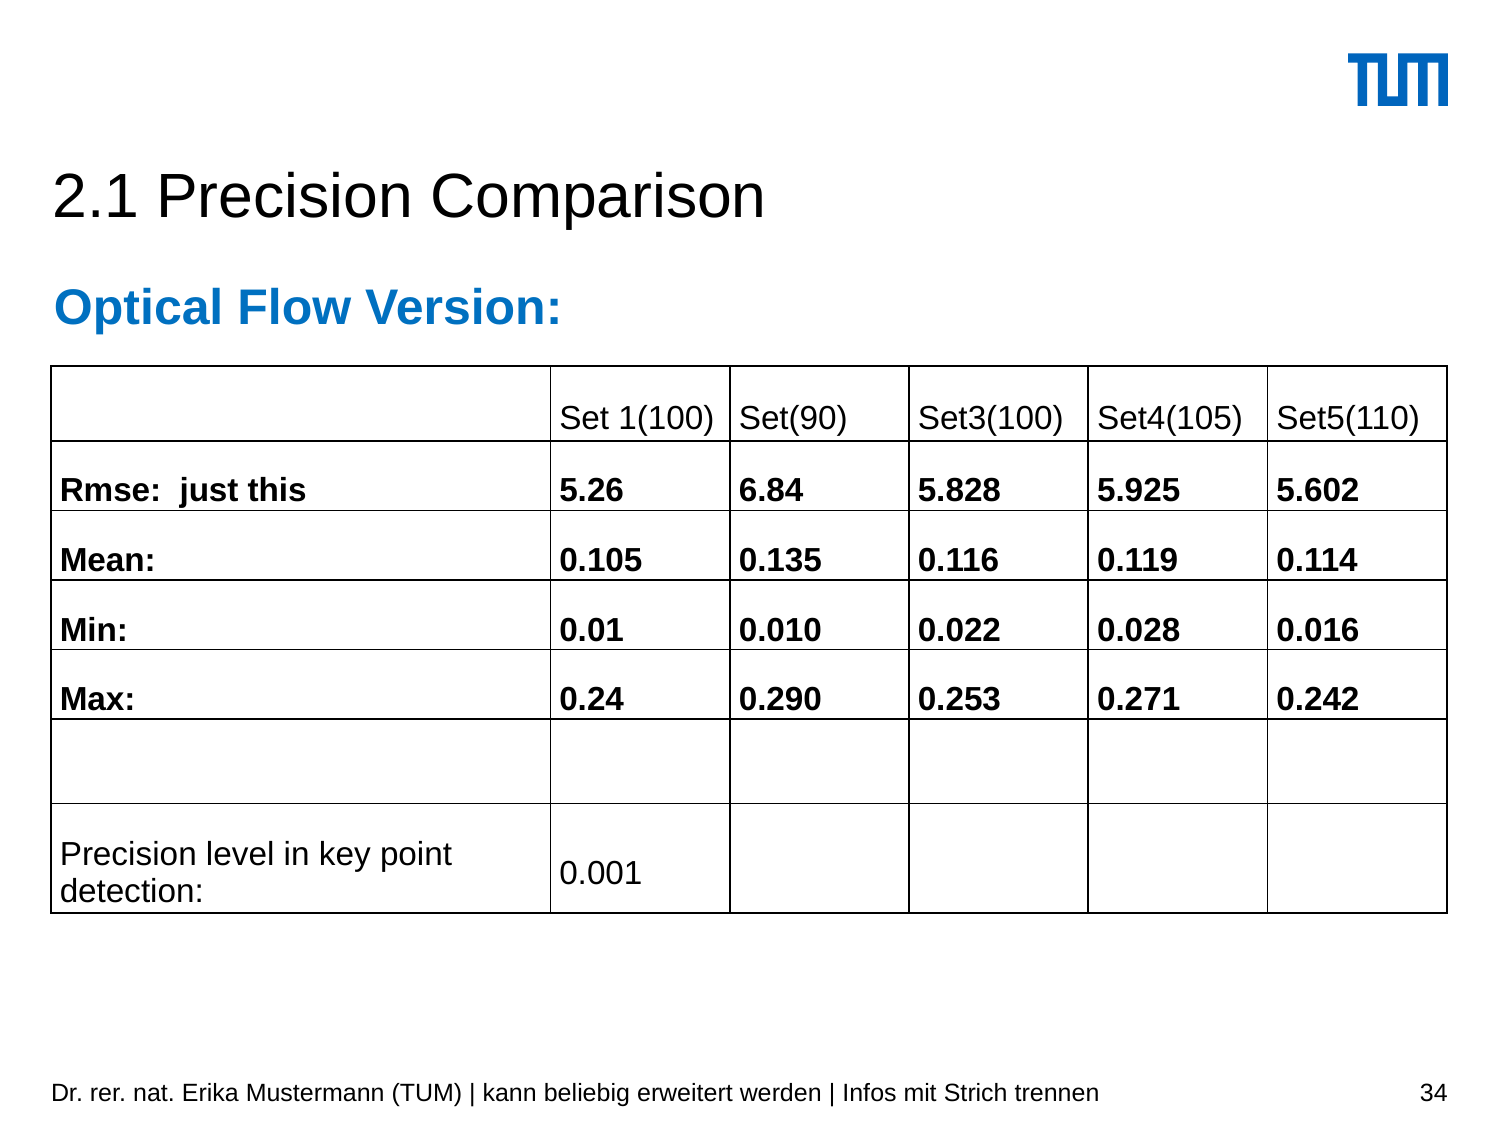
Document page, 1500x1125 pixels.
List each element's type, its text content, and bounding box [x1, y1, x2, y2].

slide_number <number> [1112, 1061, 1448, 1122]
table_cell 6.84 [731, 442, 908, 510]
table_cell Mean: [52, 511, 550, 579]
text_box Optical Flow Version: [53, 266, 564, 336]
table_cell 0.271 [1089, 650, 1267, 718]
table_cell 0.290 [731, 650, 908, 718]
table_cell Precision level in key point detection: [52, 804, 550, 912]
table_header Set5(110) [1268, 367, 1446, 440]
table_cell 0.114 [1268, 511, 1446, 579]
table_header [52, 367, 550, 440]
table_cell 0.001 [551, 804, 729, 912]
table_header Set3(100) [910, 367, 1087, 440]
table_cell [1089, 720, 1267, 803]
title 2.1 Precision Comparison [52, 163, 1449, 231]
table_cell [910, 720, 1087, 803]
table_cell [1268, 720, 1446, 803]
footer Dr. rer. nat. Erika Mustermann (TUM) | kann beliebig erweitert werden | Infos mit Strich trennen [51, 1061, 1112, 1122]
table_cell 0.253 [910, 650, 1087, 718]
table_cell [1268, 804, 1446, 912]
table_cell 0.24 [551, 650, 729, 718]
table_cell 0.01 [551, 581, 729, 649]
table_cell 0.116 [910, 511, 1087, 579]
table_cell 0.105 [551, 511, 729, 579]
table_cell [52, 720, 550, 803]
table_cell 5.26 [551, 442, 729, 510]
table_cell Max: [52, 650, 550, 718]
table_cell [731, 720, 908, 803]
table_cell 5.828 [910, 442, 1087, 510]
table_cell 5.602 [1268, 442, 1446, 510]
table_header Set 1(100) [551, 367, 729, 440]
table_cell [910, 804, 1087, 912]
table_cell 0.010 [731, 581, 908, 649]
table_header Set4(105) [1089, 367, 1267, 440]
table_cell 0.022 [910, 581, 1087, 649]
table_cell [731, 804, 908, 912]
table_cell 5.925 [1089, 442, 1267, 510]
table_cell [1089, 804, 1267, 912]
table_cell 0.135 [731, 511, 908, 579]
table_cell Min: [52, 581, 550, 649]
table_cell 0.016 [1268, 581, 1446, 649]
table_cell 0.028 [1089, 581, 1267, 649]
table_header Set(90) [731, 367, 908, 440]
table_cell 0.119 [1089, 511, 1267, 579]
table_cell 0.242 [1268, 650, 1446, 718]
table_cell Rmse: just this [52, 442, 550, 510]
table_cell [551, 720, 729, 803]
